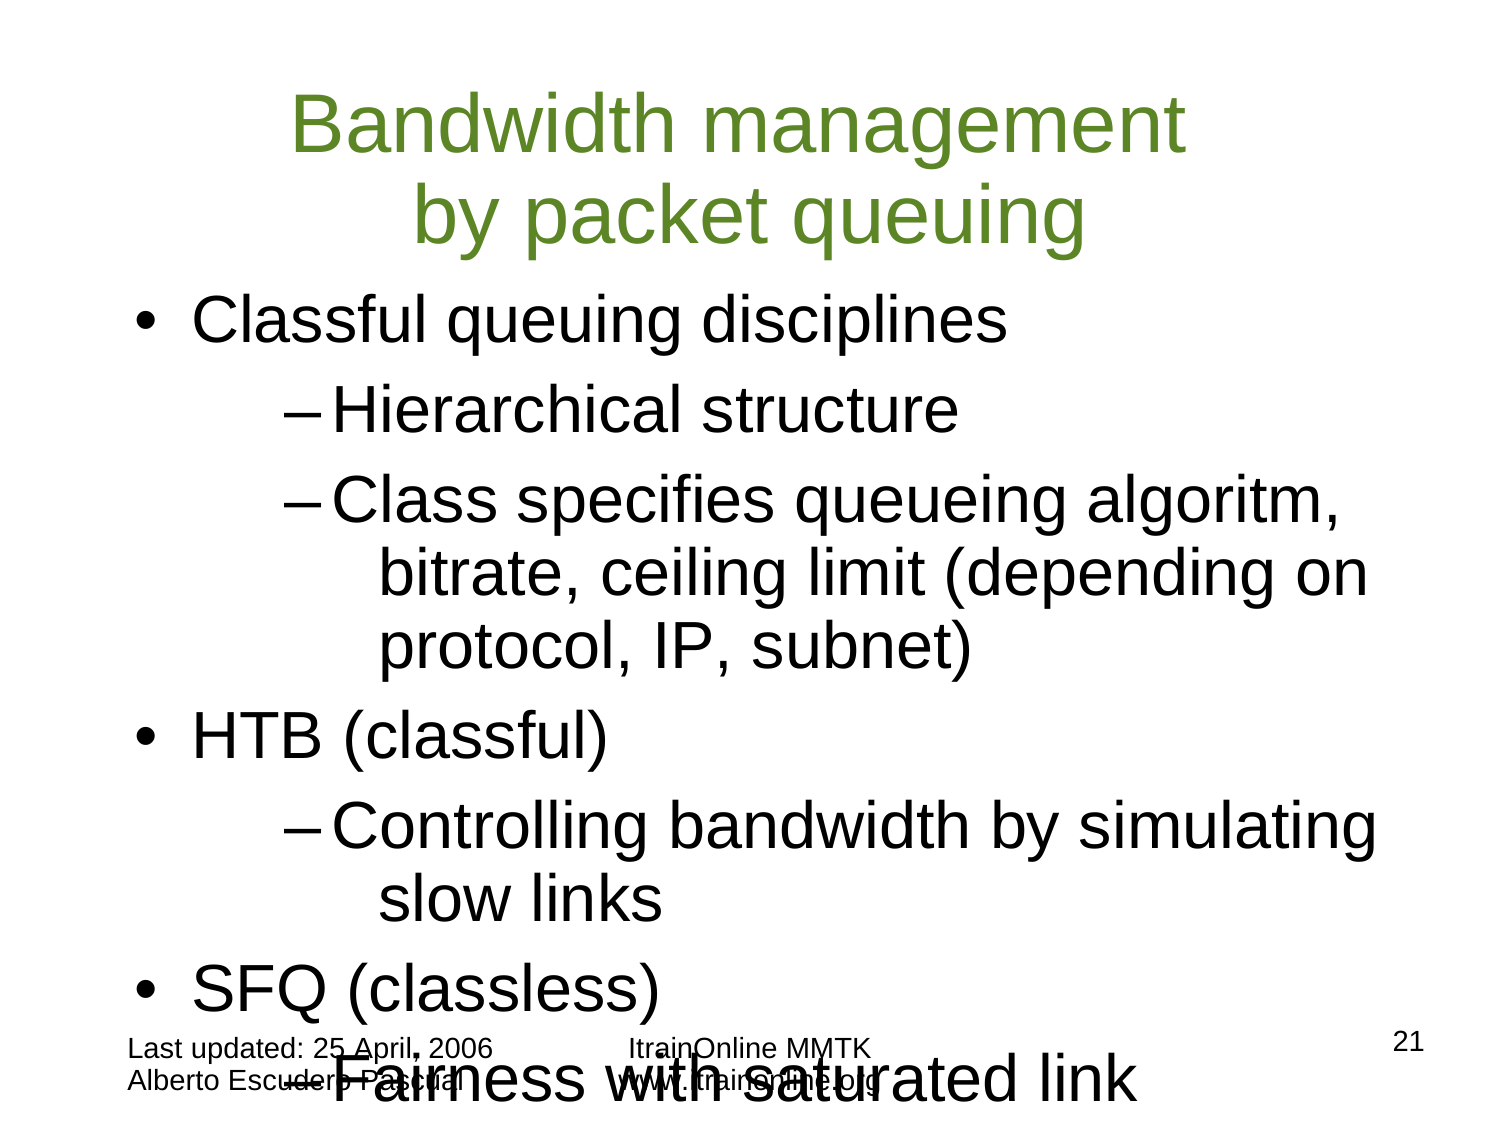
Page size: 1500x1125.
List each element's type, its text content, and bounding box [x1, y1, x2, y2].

text_box Bandwidth management by packet queuing [112, 60, 1388, 281]
text_box Classful queuing disciplines Hierarchical structure Class specifies queueing algoritm, bitrate, ceiling limit (depending on protocol, IP, subnet) HTB (classful) Controlling bandwidth by simulating slow links SFQ (classless) Fairness with saturated link [120, 276, 1459, 1046]
